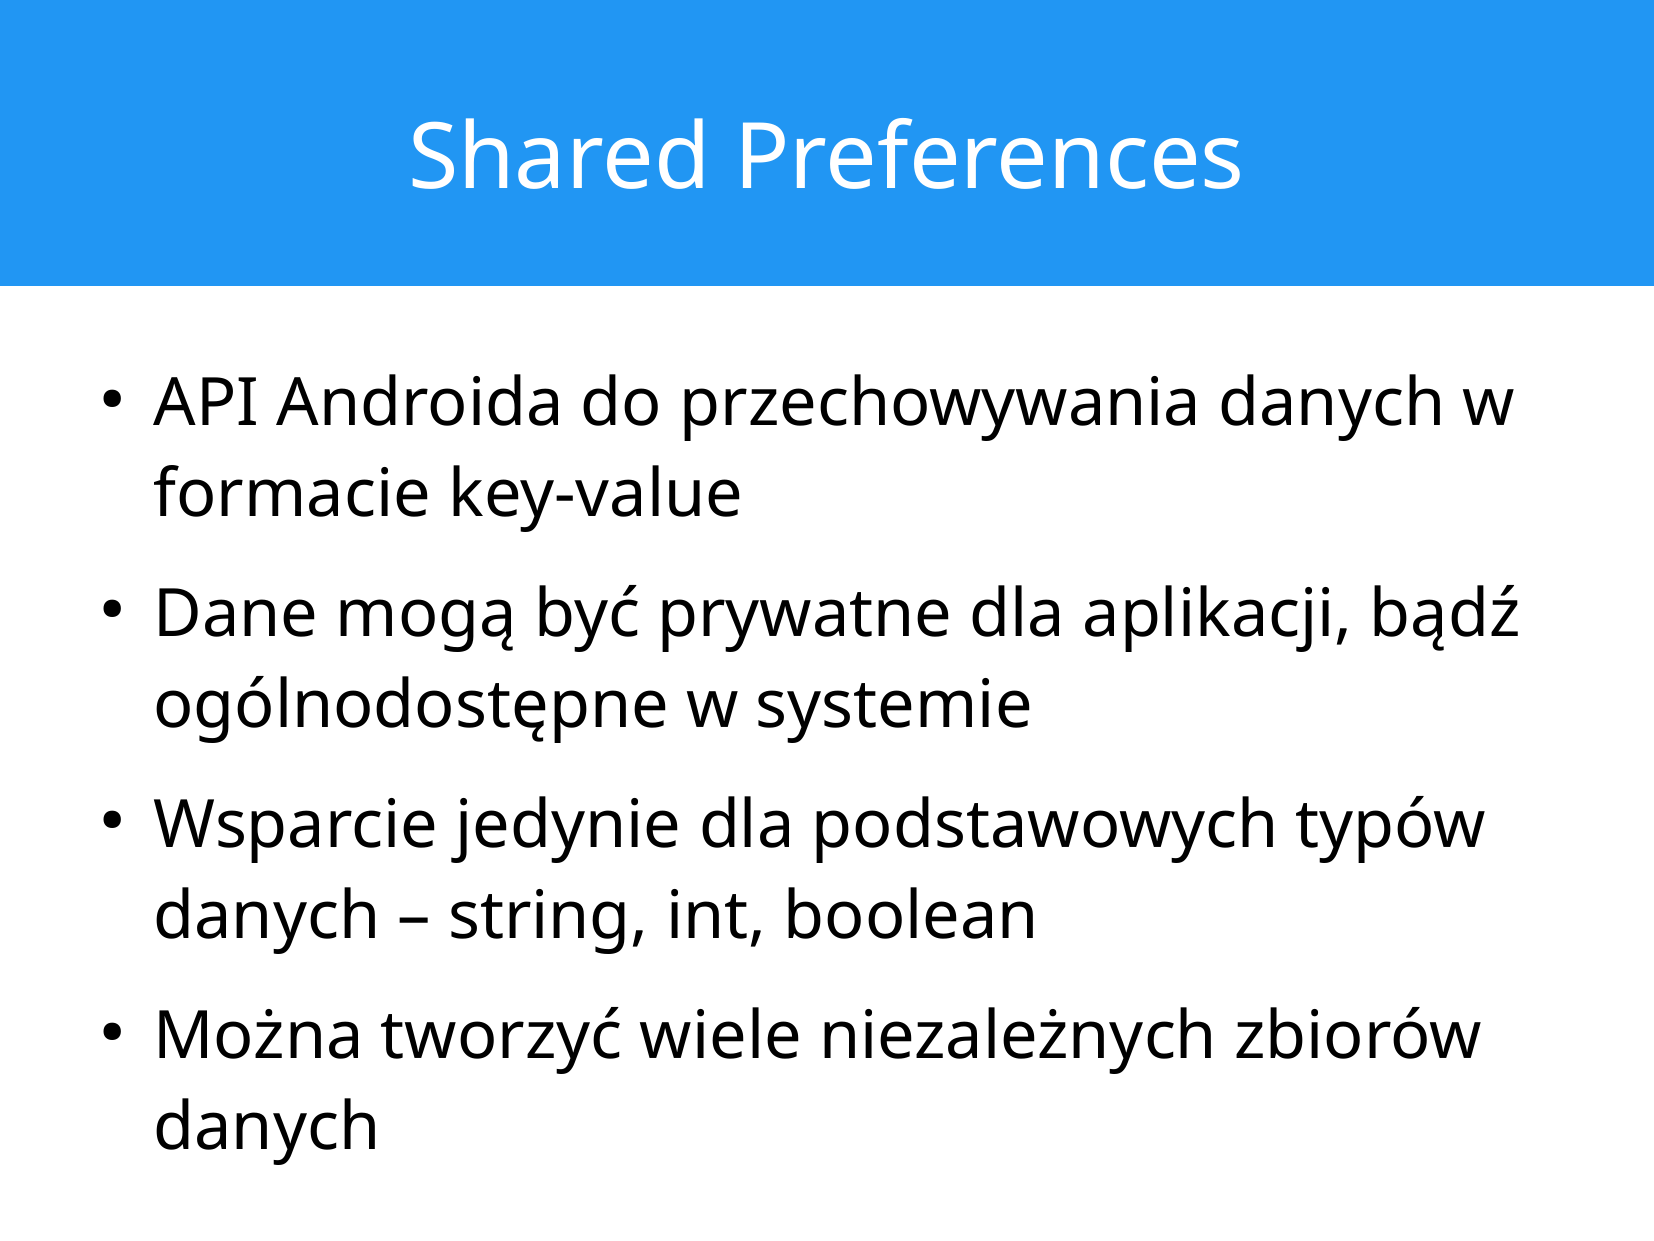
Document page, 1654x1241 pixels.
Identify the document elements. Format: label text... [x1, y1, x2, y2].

title Shared Preferences [82, 49, 1571, 257]
list API Androida do przechowywania danych w formacie key-value Dane mogą być prywatne dla aplikacji, bądź ogólnodostępne w systemie Wsparcie jedynie dla podstawowych typów danych – string, int, boolean Można tworzyć wiele niezależnych zbiorów danych [82, 295, 1571, 1229]
